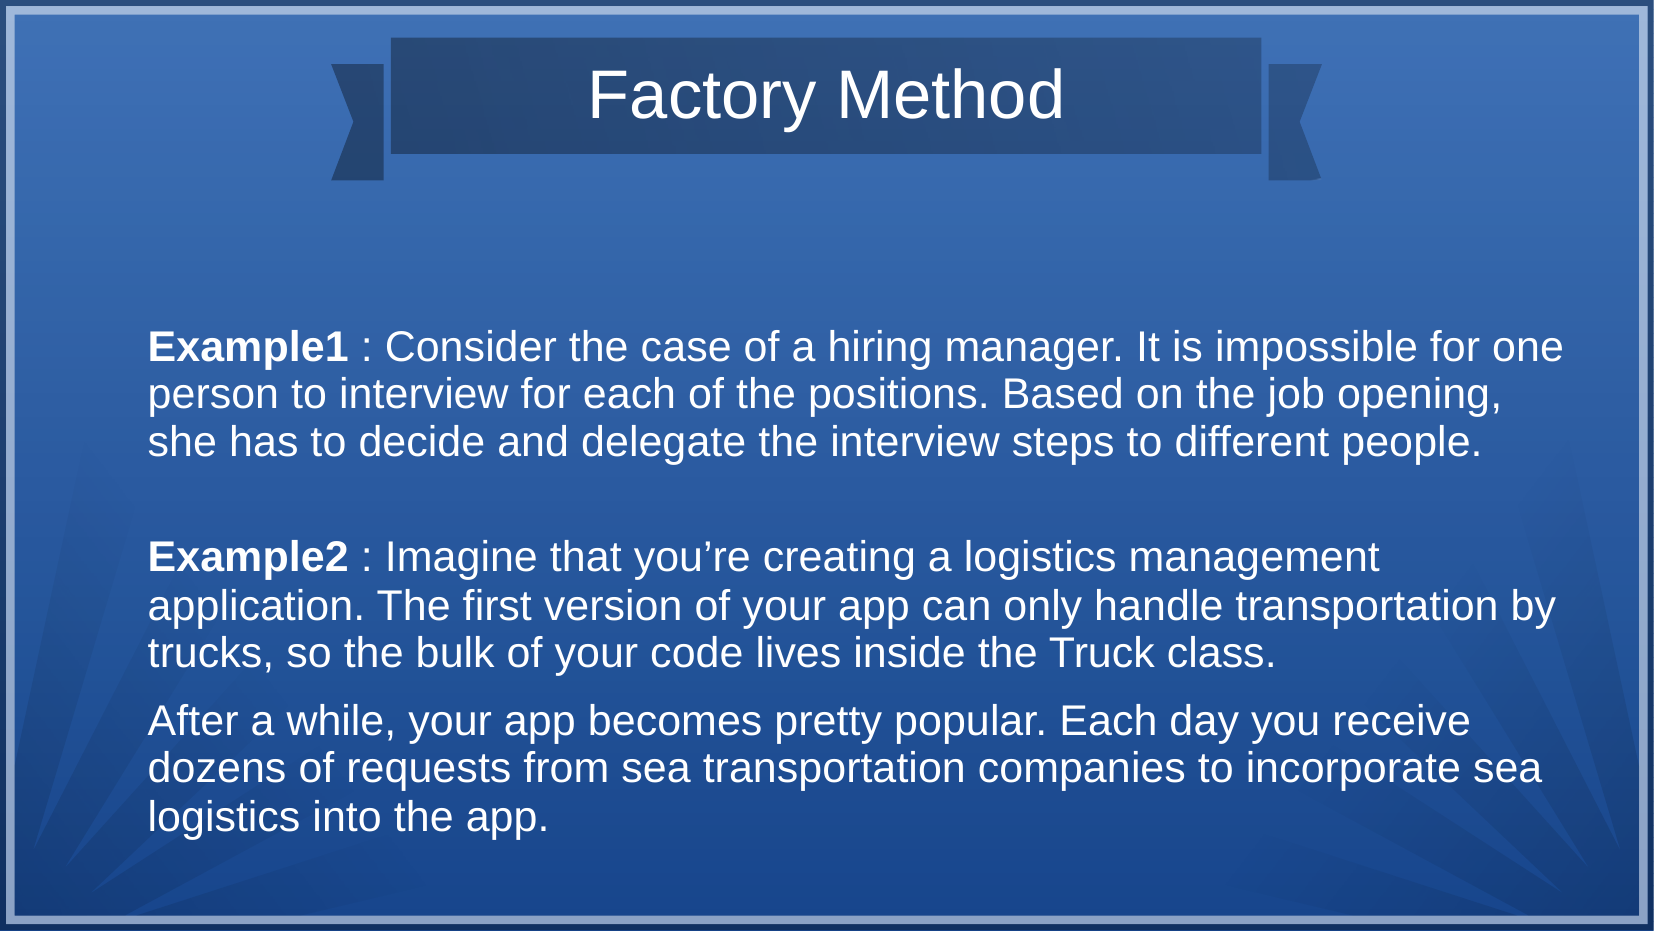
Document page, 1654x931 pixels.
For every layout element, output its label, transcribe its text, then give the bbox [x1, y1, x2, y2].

title Factory Method [389, 35, 1264, 154]
list Example1 : Consider the case of a hiring manager. It is impossible for one person to interview for each of the positions. Based on the job opening, she has to decide and delegate the interview steps to different people. Example2 : Imagine that you’re creating a logistics management application. The first version of your app can only handle transportation by trucks, so the bulk of your code lives inside the Truck class. After a while, your app becomes pretty popular. Each day you receive dozens of requests from sea transportation companies to incorporate sea logistics into the app. [86, 255, 1576, 878]
